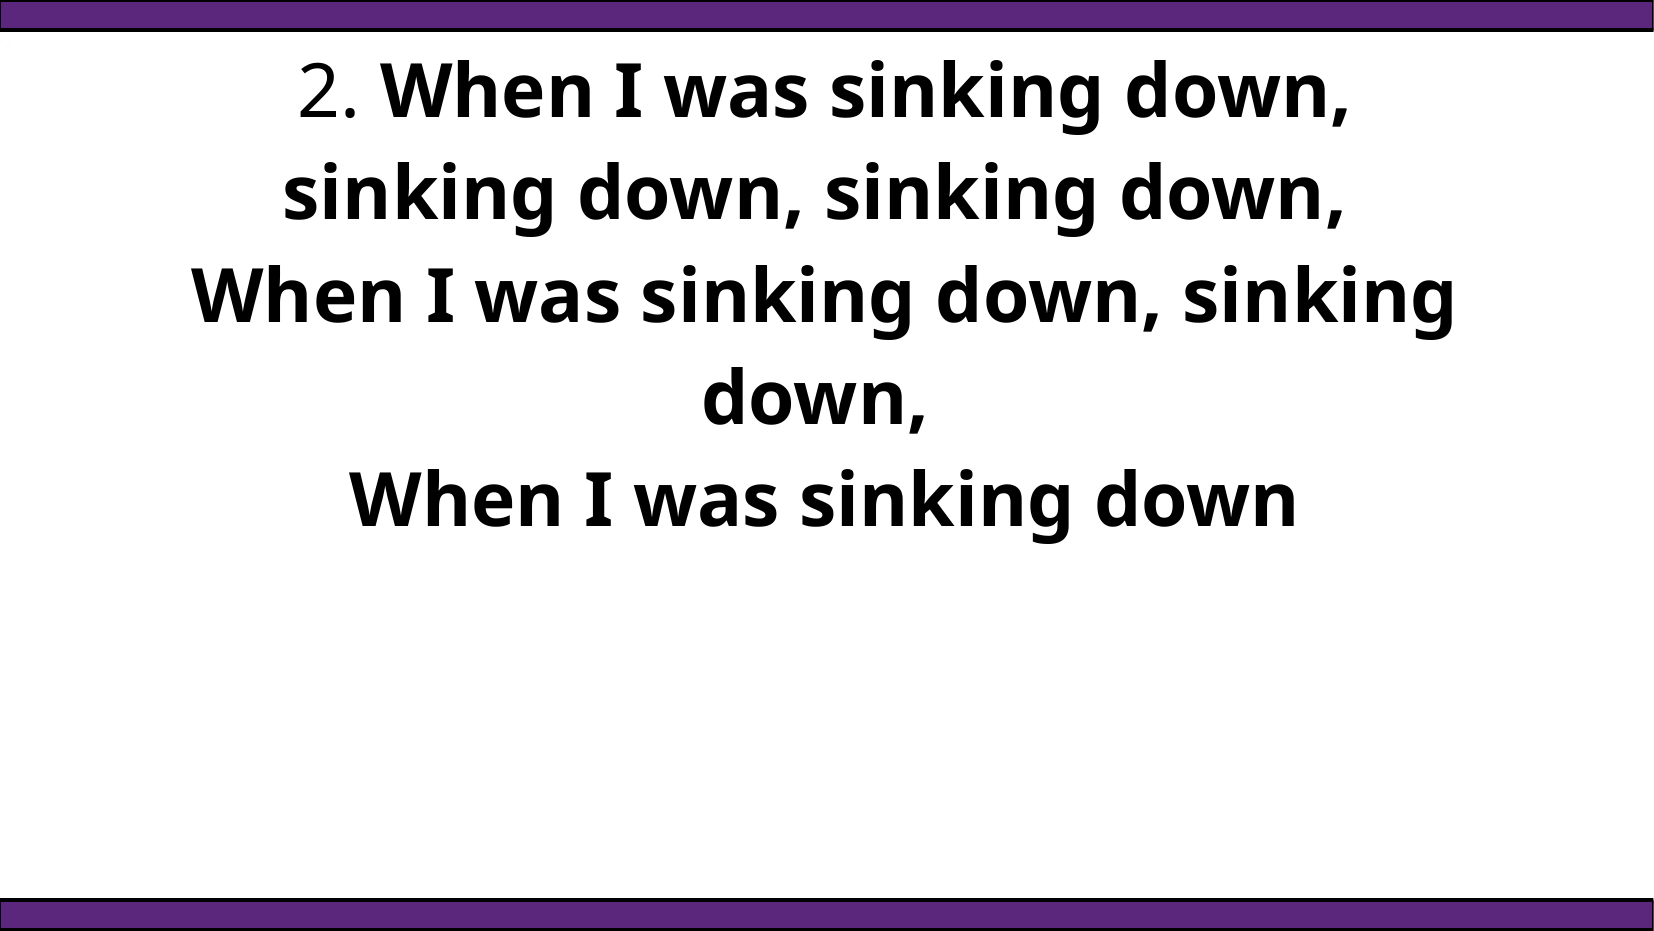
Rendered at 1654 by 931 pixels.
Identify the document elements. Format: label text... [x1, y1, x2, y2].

text_box [0, 0, 1654, 31]
picture [0, 31, 1654, 900]
text_box 2. When I was sinking down, sinking down, sinking down, When I was sinking down, sinking down, When I was sinking down [60, 30, 1591, 445]
text_box [0, 900, 1654, 931]
